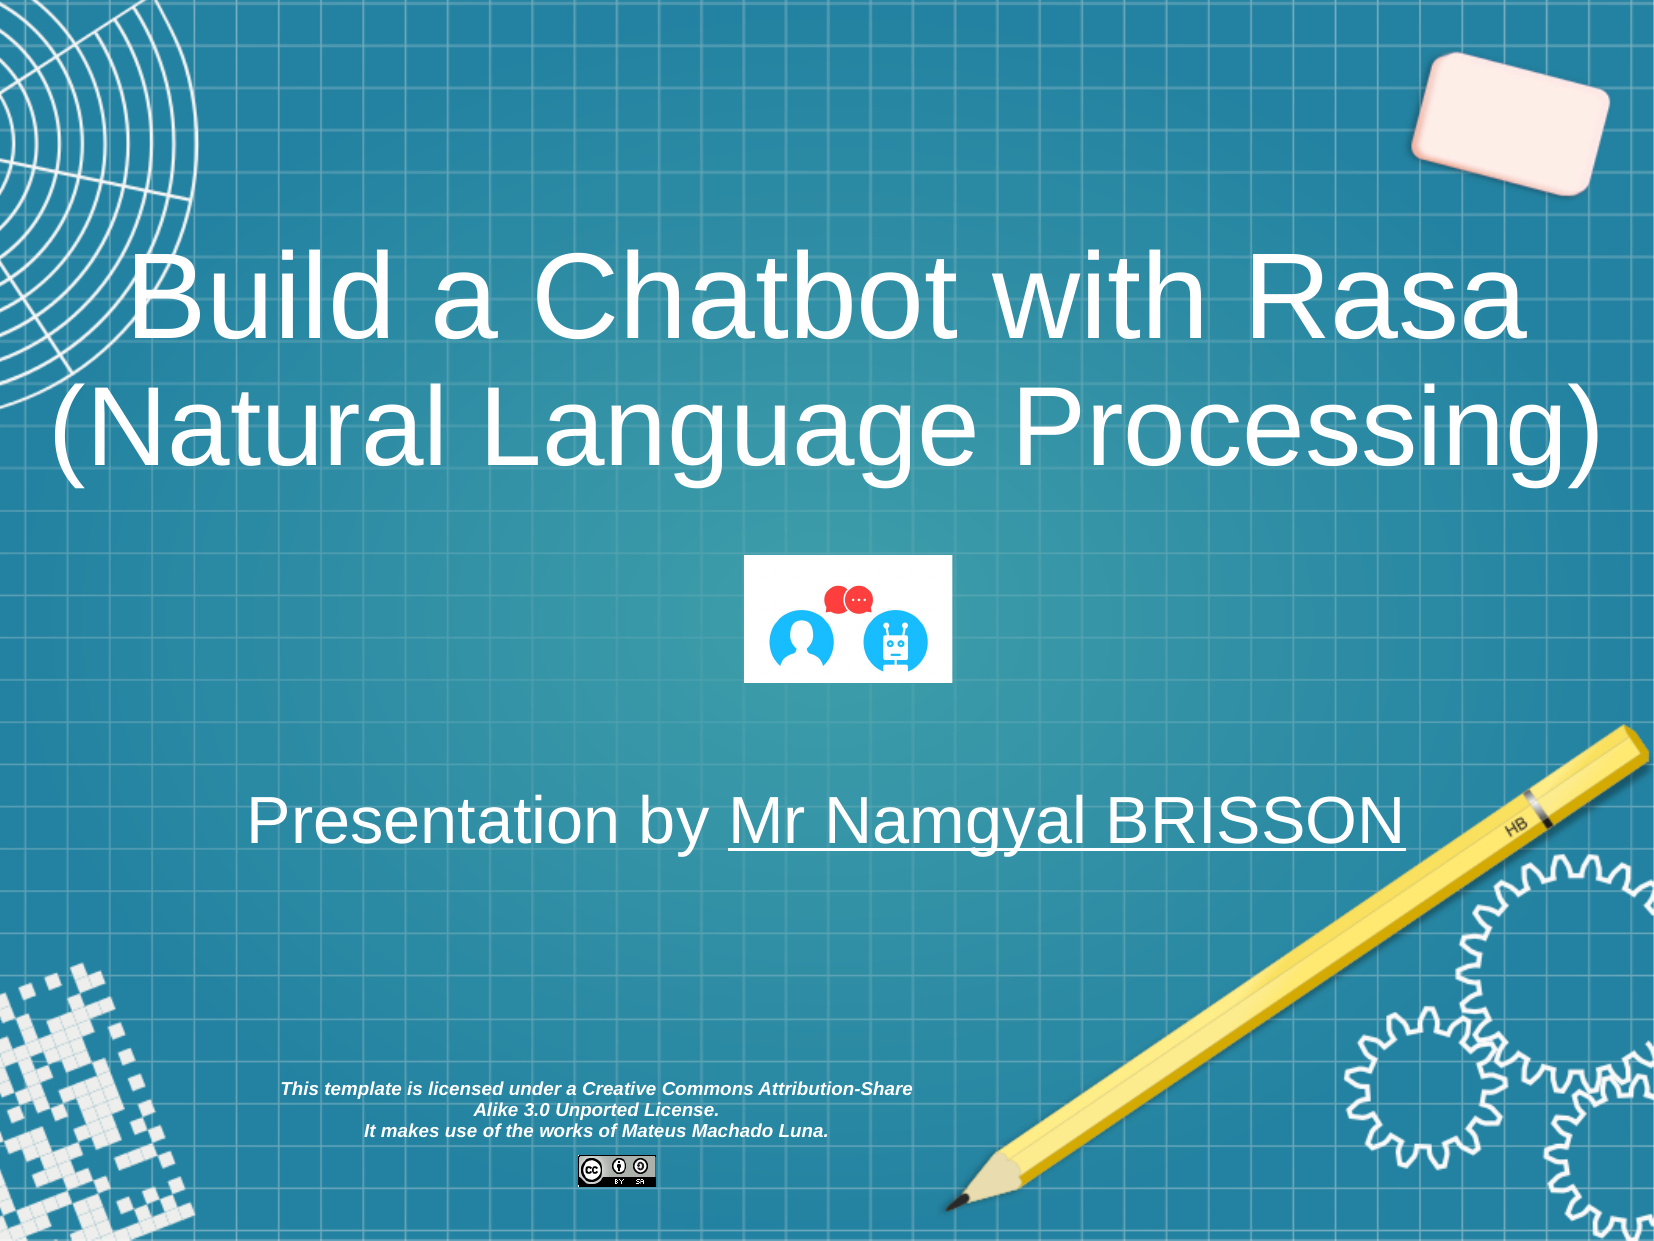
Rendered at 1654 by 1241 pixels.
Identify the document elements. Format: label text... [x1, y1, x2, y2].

subtitle Presentation by Mr Namgyal BRISSON [82, 519, 1571, 1123]
title This template is licensed under a Creative Commons Attribution-Share Alike 3.0 Unported License. It makes use of the works of Mateus Machado Luna. [259, 1062, 934, 1158]
text_box [744, 555, 953, 683]
title Build a Chatbot with Rasa (Natural Language Processing) [23, 114, 1630, 603]
picture [0, 0, 1654, 1241]
